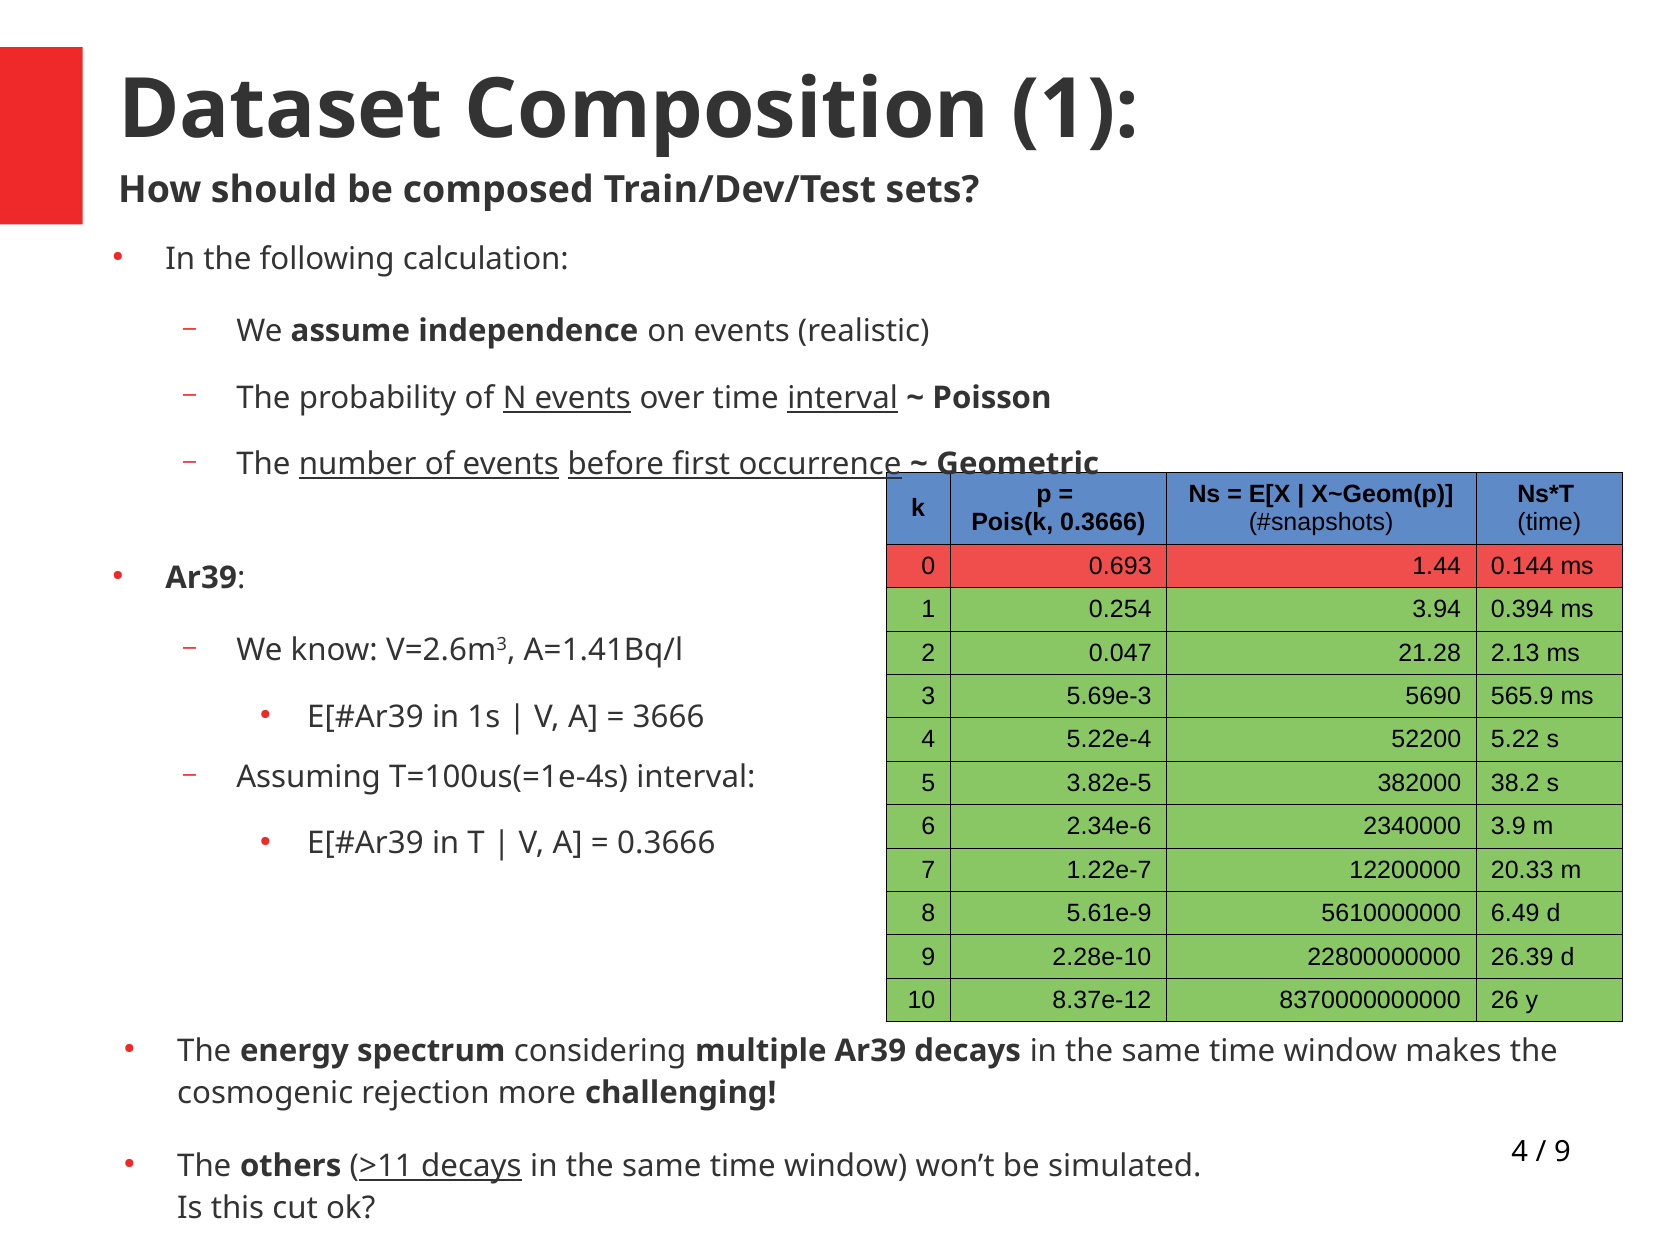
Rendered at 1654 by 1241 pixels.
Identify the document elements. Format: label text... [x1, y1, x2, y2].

table_cell 3.82e-5 [951, 762, 1166, 804]
table_cell 5610000000 [1167, 892, 1476, 934]
list Ar39: We know: V=2.6m3, A=1.41Bq/l E[#Ar39 in 1s | V, A] = 3666 Assuming T=100us(=1e-4s) interval: E[#Ar39 in T | V, A] = 0.3666 [94, 555, 827, 851]
table_cell 0 [887, 545, 950, 587]
table_cell 12200000 [1167, 849, 1476, 891]
table_cell 5.61e-9 [951, 892, 1166, 934]
table_cell 22800000000 [1167, 935, 1476, 978]
title Dataset Composition (1): How should be composed Train/Dev/Test sets? [118, 49, 1571, 213]
table_header Ns = E[X | X~Geom(p)] (#snapshots) [1167, 473, 1476, 544]
table_cell 1 [887, 588, 950, 631]
table_cell 2.13 ms [1477, 632, 1622, 674]
table_cell 5.69e-3 [951, 675, 1166, 717]
table_cell 26.39 d [1477, 935, 1622, 978]
table_cell 565.9 ms [1477, 675, 1622, 717]
table_cell 52200 [1167, 718, 1476, 761]
table_cell 0.144 ms [1477, 545, 1622, 587]
table_cell 2340000 [1167, 805, 1476, 848]
table_cell 10 [887, 979, 950, 1021]
table_cell 5690 [1167, 675, 1476, 717]
table_cell 382000 [1167, 762, 1476, 804]
table_cell 2.34e-6 [951, 805, 1166, 848]
table_cell 26 y [1477, 979, 1622, 1021]
table_cell 0.693 [951, 545, 1166, 587]
table_cell 3.94 [1167, 588, 1476, 631]
list In the following calculation: We assume independence on events (realistic) The probability of N events over time interval ~ Poisson The number of events before first occurrence ~ Geometric [94, 236, 1571, 461]
list The energy spectrum considering multiple Ar39 decays in the same time window makes the cosmogenic rejection more challenging! The others (>11 decays in the same time window) won’t be simulated. Is this cut ok? [106, 1027, 1583, 1193]
table_cell 8 [887, 892, 950, 934]
table_cell 2 [887, 632, 950, 674]
table_cell 0.394 ms [1477, 588, 1622, 631]
table_cell 7 [887, 849, 950, 891]
table_cell 6.49 d [1477, 892, 1622, 934]
table_cell 5.22e-4 [951, 718, 1166, 761]
table_cell 20.33 m [1477, 849, 1622, 891]
table_header p = Pois(k, 0.3666) [951, 473, 1166, 544]
table_cell 3.9 m [1477, 805, 1622, 848]
table_cell 0.254 [951, 588, 1166, 631]
table_cell 38.2 s [1477, 762, 1622, 804]
table_cell 3 [887, 675, 950, 717]
table_cell 8370000000000 [1167, 979, 1476, 1021]
table_cell 8.37e-12 [951, 979, 1166, 1021]
table_cell 1.44 [1167, 545, 1476, 587]
table_cell 2.28e-10 [951, 935, 1166, 978]
table_header k [887, 473, 950, 544]
table_cell 6 [887, 805, 950, 848]
table_cell 5.22 s [1477, 718, 1622, 761]
table_cell 9 [887, 935, 950, 978]
table_cell 0.047 [951, 632, 1166, 674]
table_cell 5 [887, 762, 950, 804]
table_cell 21.28 [1167, 632, 1476, 674]
table_cell 4 [887, 718, 950, 761]
table_cell 1.22e-7 [951, 849, 1166, 891]
table_header Ns*T (time) [1477, 473, 1622, 544]
